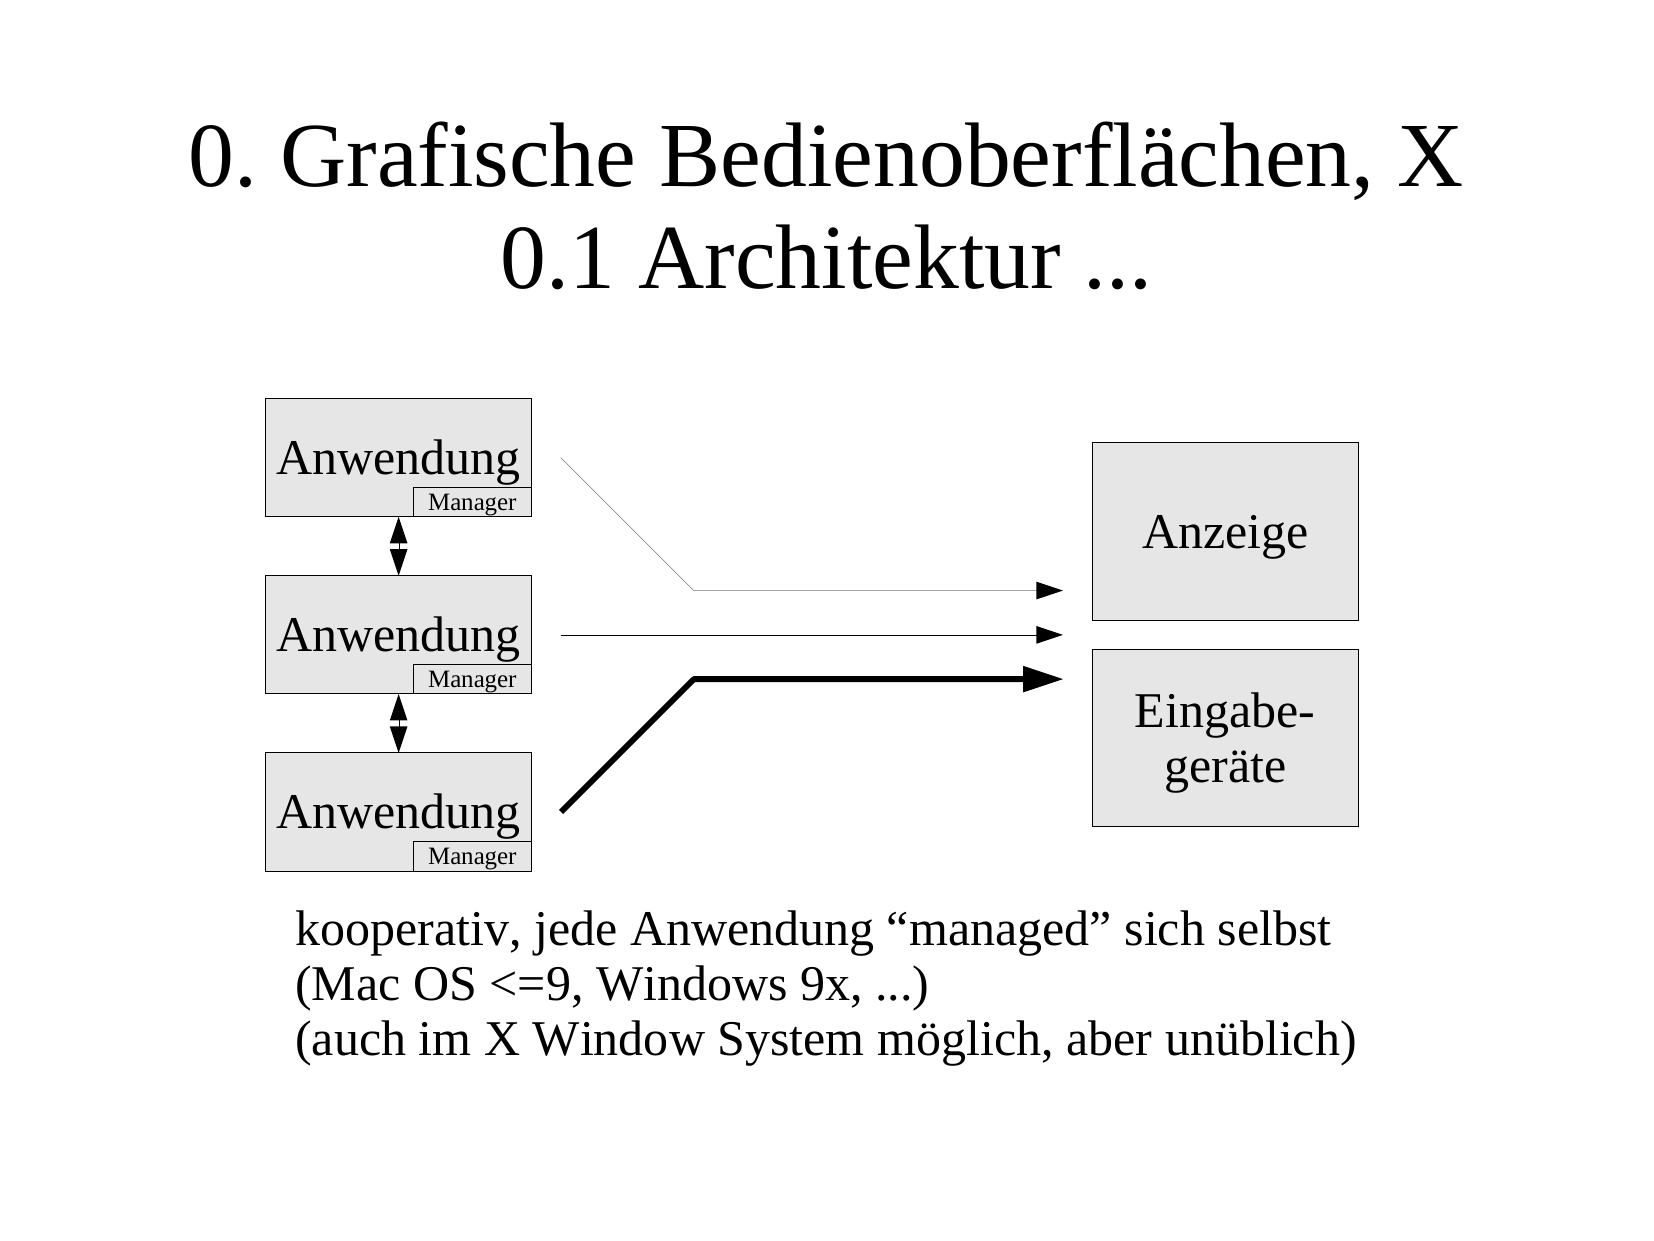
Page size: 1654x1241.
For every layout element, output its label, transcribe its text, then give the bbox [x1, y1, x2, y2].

text_box Manager [413, 841, 532, 872]
title 0. Grafische Bedienoberflächen, X 0.1 Architektur ... [121, 102, 1534, 311]
text_box Eingabe- geräte [1092, 649, 1359, 827]
text_box Manager [413, 487, 532, 517]
text_box kooperativ, jede Anwendung “managed” sich selbst (Mac OS <=9, Windows 9x, ...) (auch im X Window System möglich, aber unüblich) [295, 900, 1388, 1067]
text_box Anwendung [265, 575, 532, 694]
text_box Manager [413, 664, 532, 694]
text_box Anwendung [265, 398, 532, 517]
text_box Anwendung [265, 752, 532, 872]
text_box Anzeige [1092, 442, 1359, 621]
